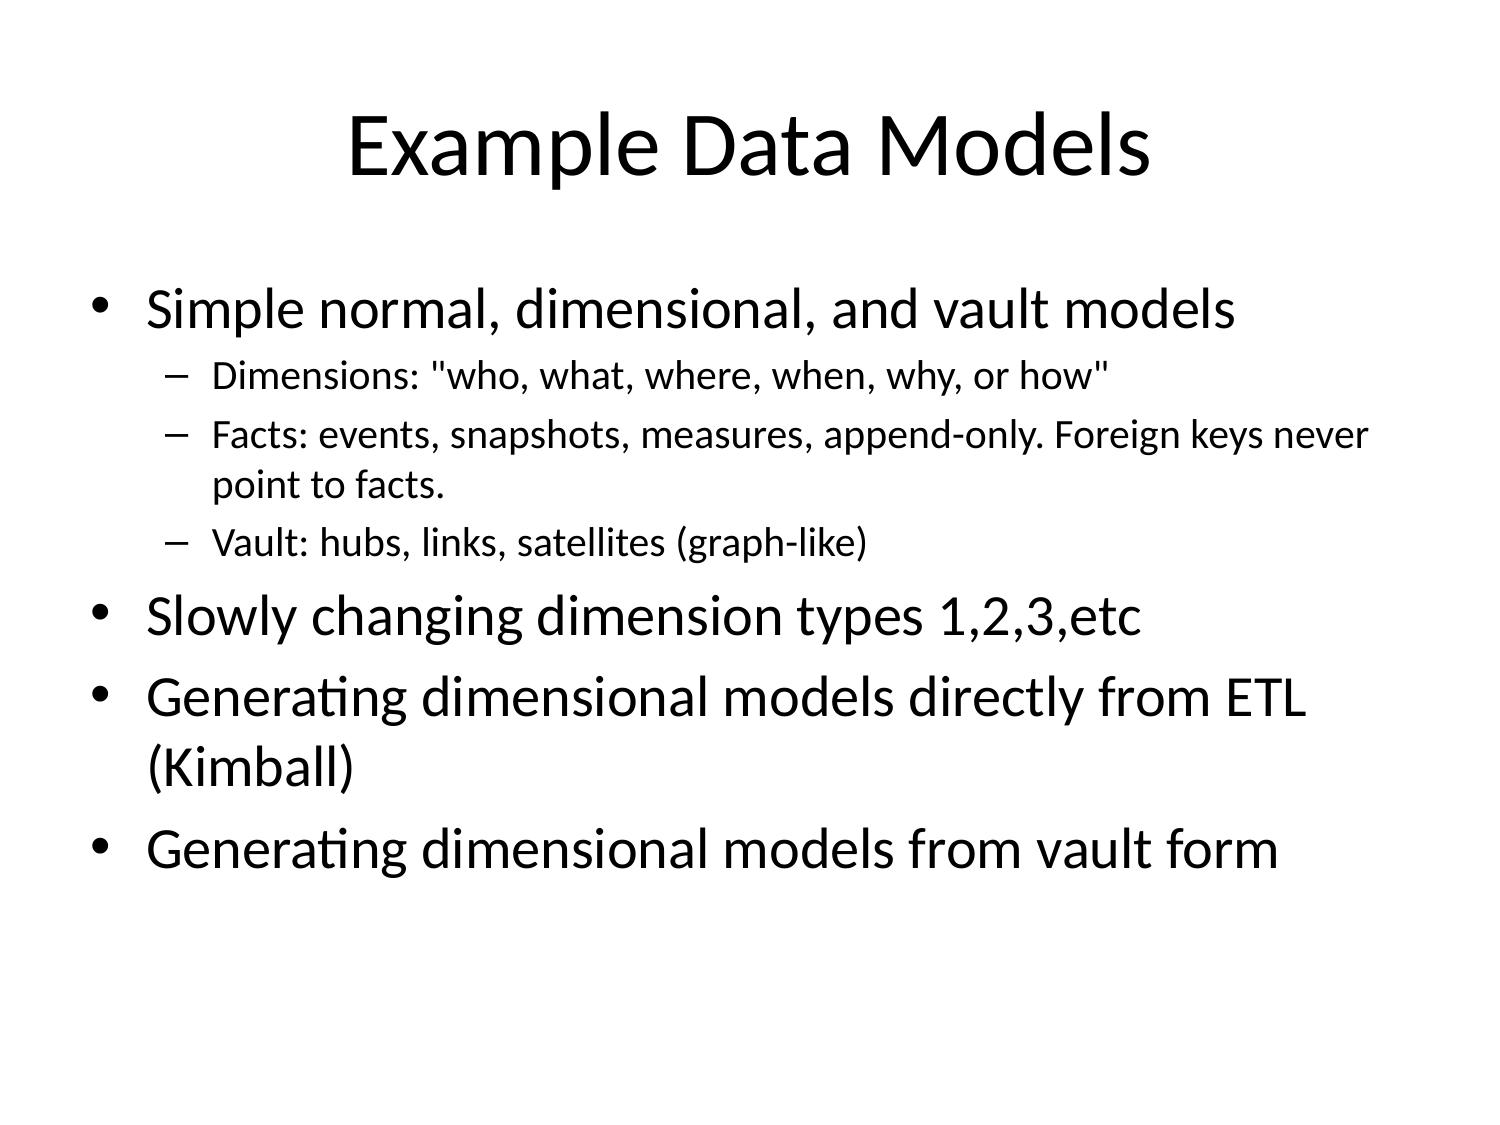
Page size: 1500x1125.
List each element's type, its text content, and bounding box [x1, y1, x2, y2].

title Example Data Models [75, 45, 1425, 233]
list Simple normal, dimensional, and vault models Dimensions: "who, what, where, when, why, or how" Facts: events, snapshots, measures, append-only. Foreign keys never point to facts. Vault: hubs, links, satellites (graph-like) Slowly changing dimension types 1,2,3,etc Generating dimensional models directly from ETL (Kimball) Generating dimensional models from vault form [75, 262, 1425, 1005]
